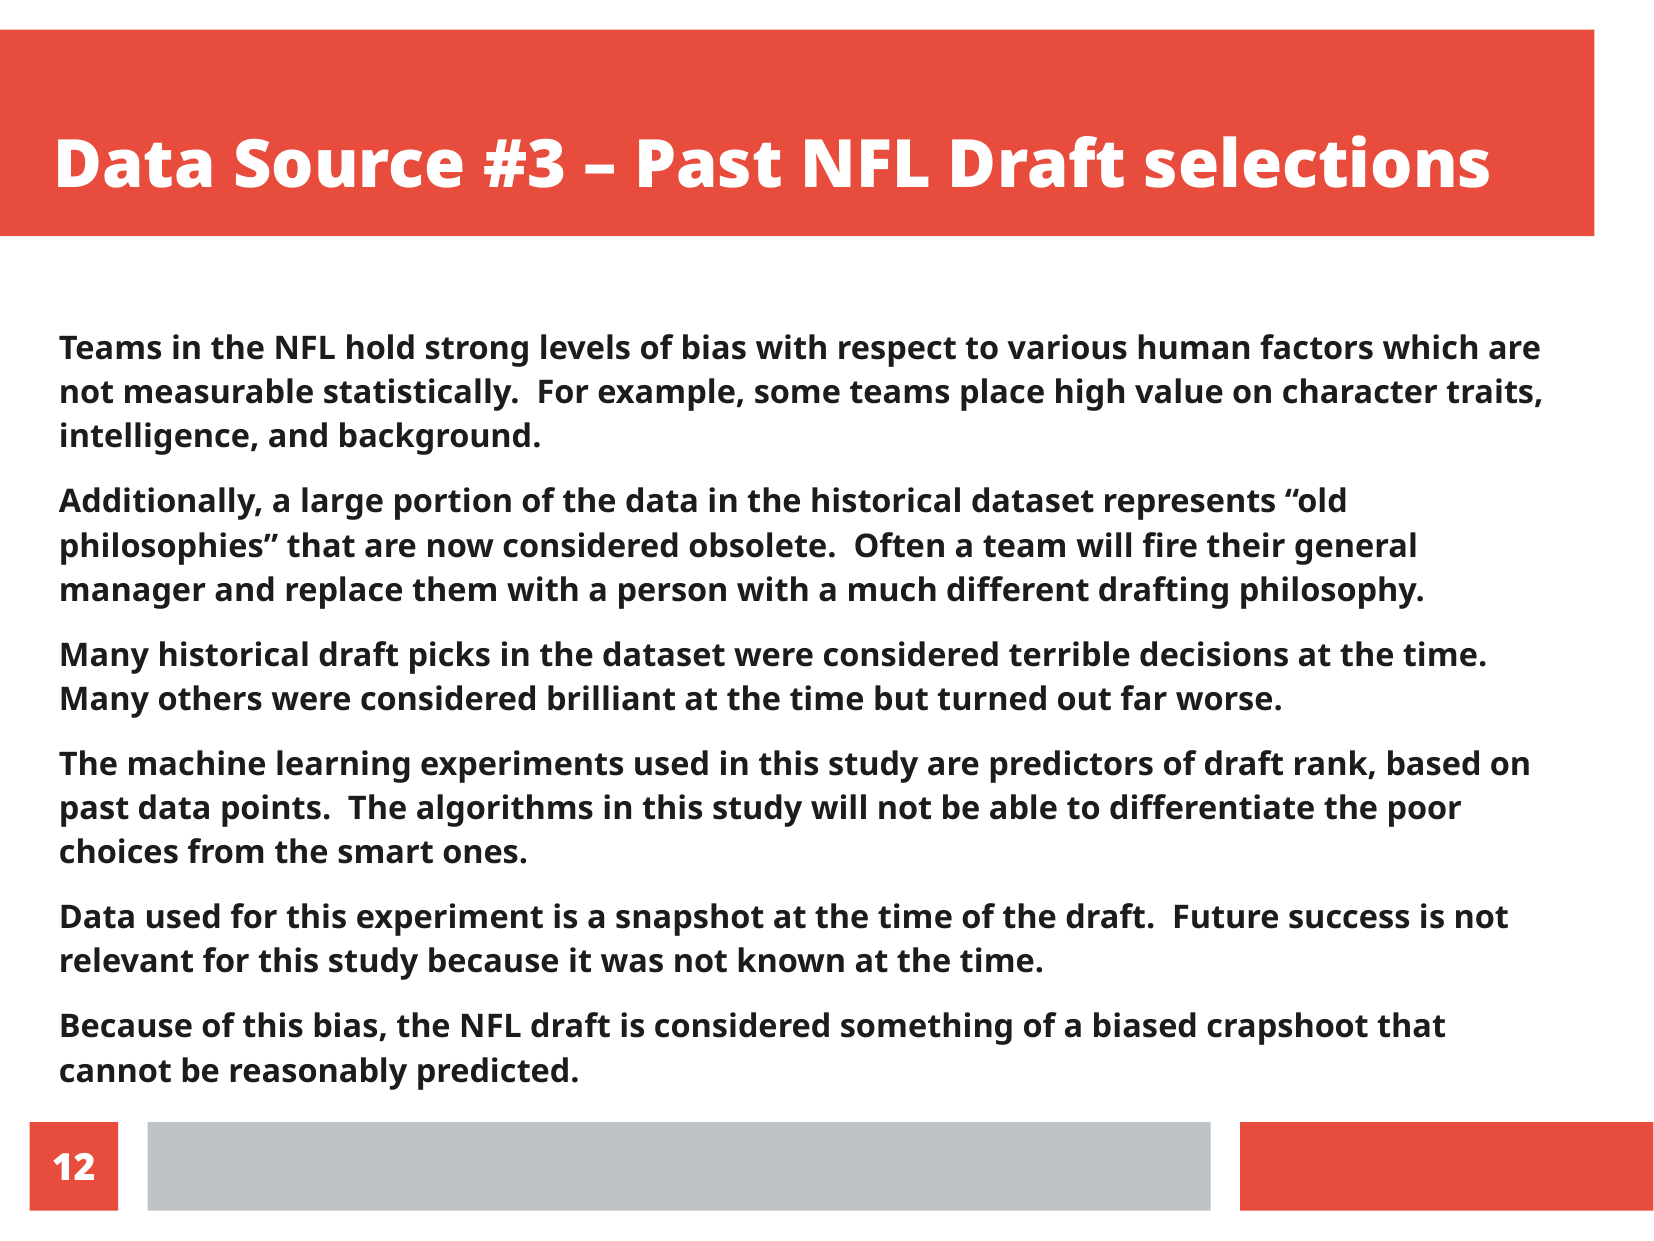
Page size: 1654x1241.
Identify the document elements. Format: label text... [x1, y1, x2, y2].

title Data Source #3 – Past NFL Draft selections [53, 59, 1589, 207]
list Teams in the NFL hold strong levels of bias with respect to various human factors which are not measurable statistically. For example, some teams place high value on character traits, intelligence, and background. Additionally, a large portion of the data in the historical dataset represents “old philosophies” that are now considered obsolete. Often a team will fire their general manager and replace them with a person with a much different drafting philosophy. Many historical draft picks in the dataset were considered terrible decisions at the time. Many others were considered brilliant at the time but turned out far worse. The machine learning experiments used in this study are predictors of draft rank, based on past data points. The algorithms in this study will not be able to differentiate the poor choices from the smart ones. Data used for this experiment is a snapshot at the time of the draft. Future success is not relevant for this study because it was not known at the time. Because of this bias, the NFL draft is considered something of a biased crapshoot that cannot be reasonably predicted. [59, 324, 1565, 1093]
